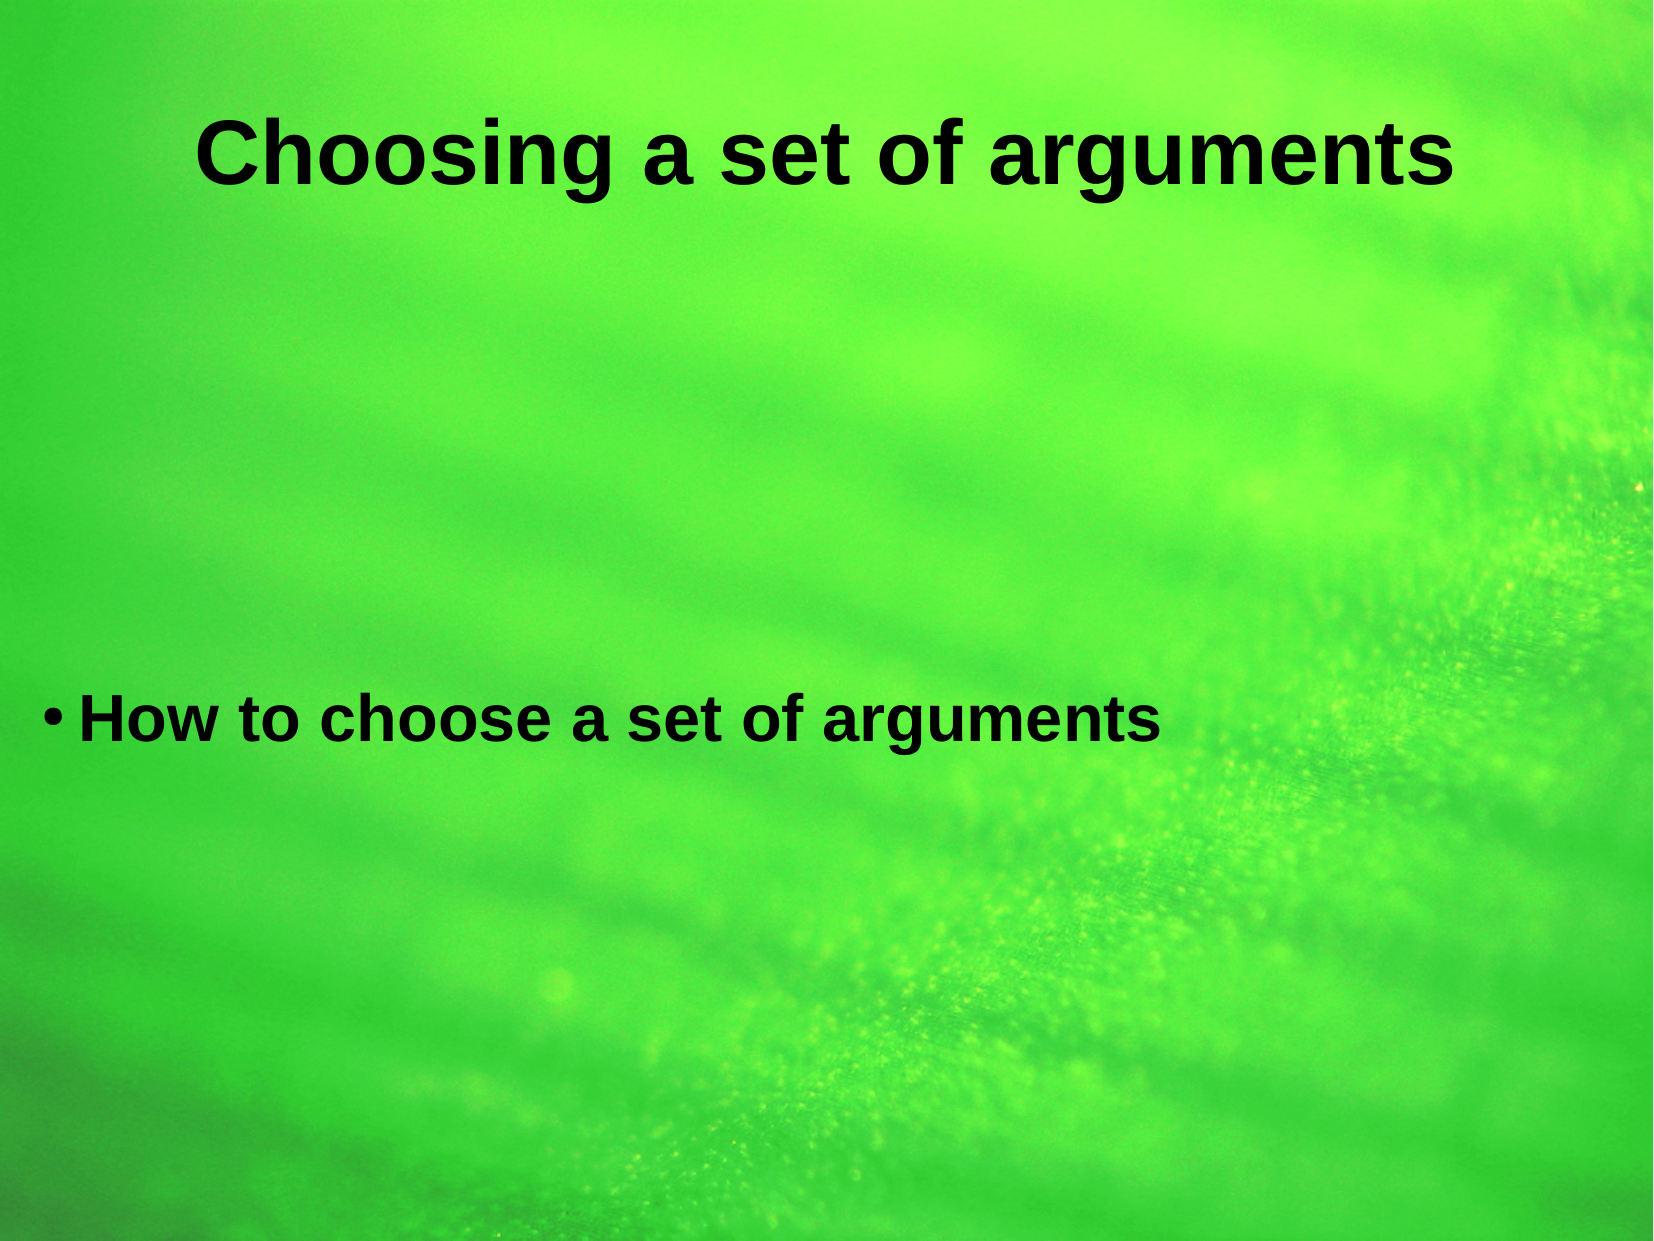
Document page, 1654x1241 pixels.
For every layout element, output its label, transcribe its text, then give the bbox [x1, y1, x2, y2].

title Choosing a set of arguments [82, 49, 1571, 257]
subtitle How to choose a set of arguments [41, 290, 1609, 1109]
picture [0, 0, 1654, 1241]
